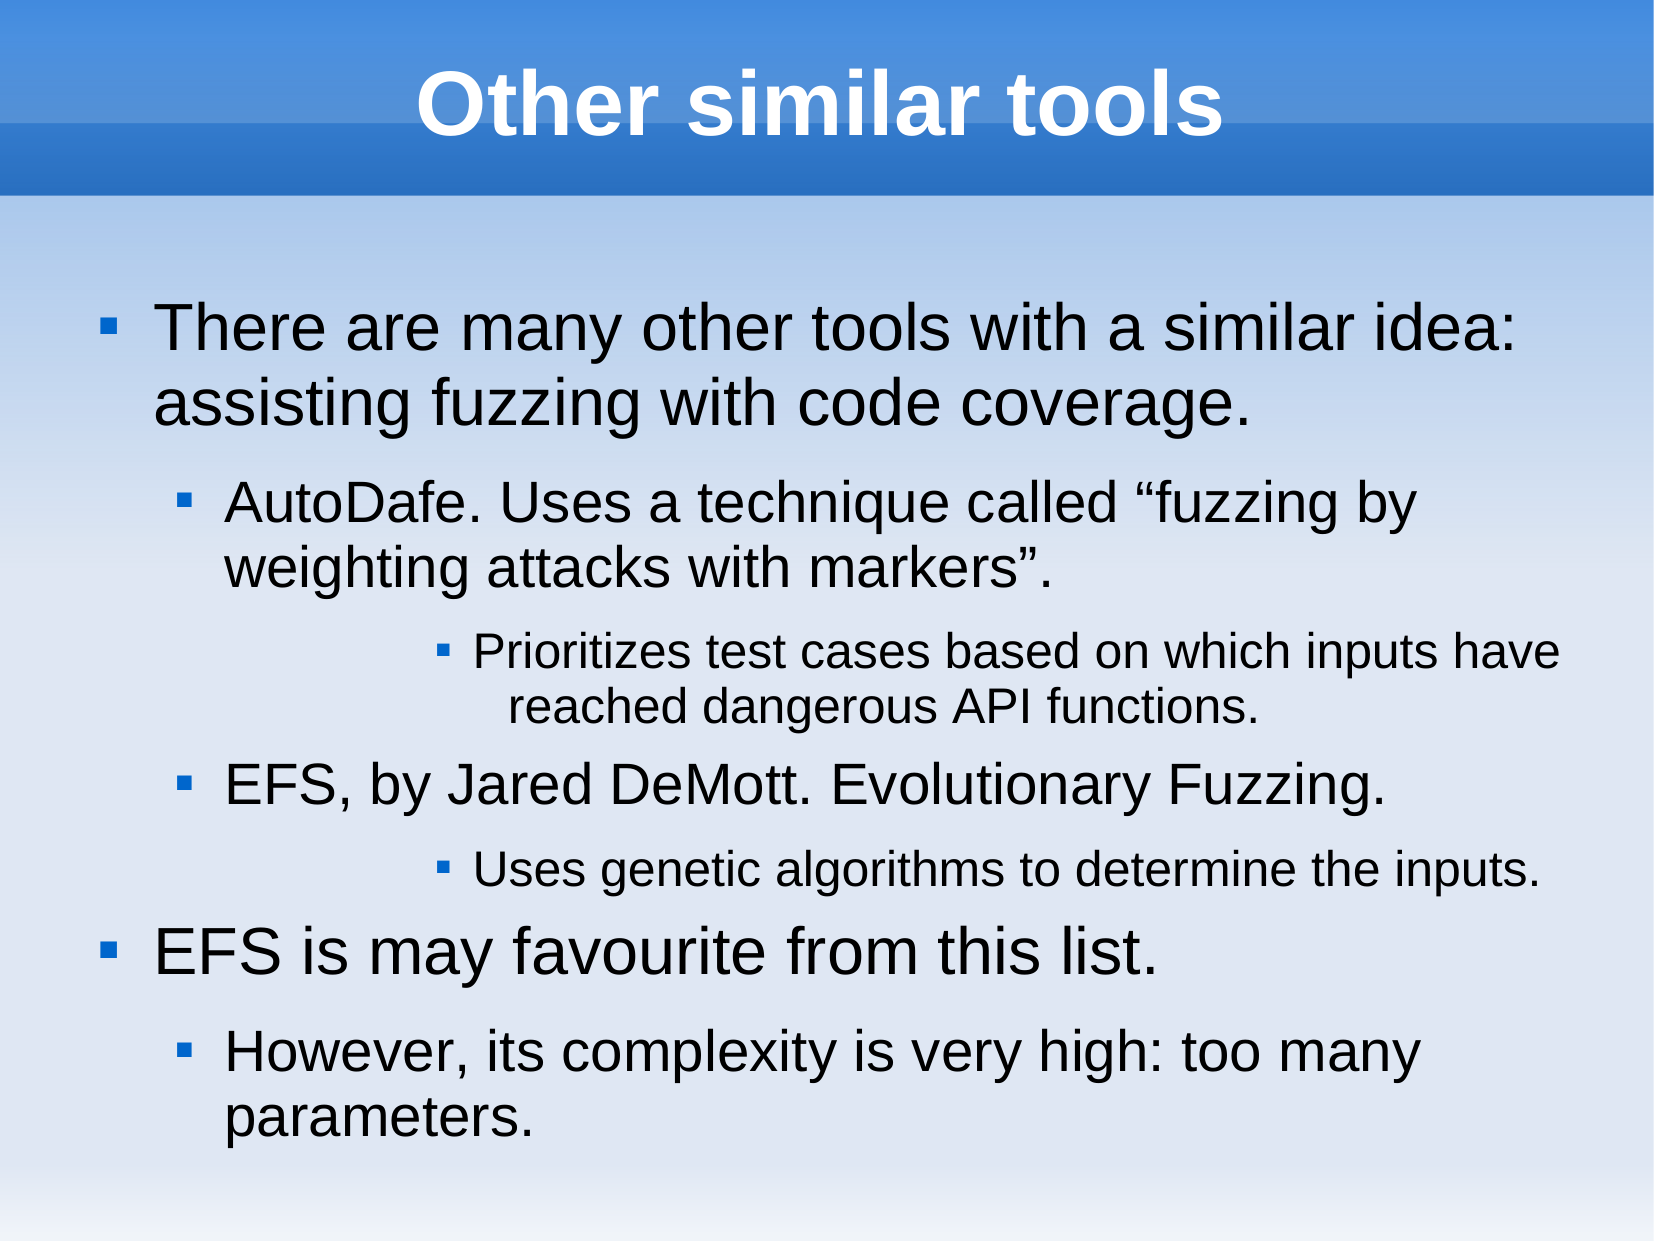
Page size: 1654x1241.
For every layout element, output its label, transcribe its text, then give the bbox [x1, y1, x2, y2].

list There are many other tools with a similar idea: assisting fuzzing with code coverage. AutoDafe. Uses a technique called “fuzzing by weighting attacks with markers”. Prioritizes test cases based on which inputs have reached dangerous API functions. EFS, by Jared DeMott. Evolutionary Fuzzing. Uses genetic algorithms to determine the inputs. EFS is may favourite from this list. However, its complexity is very high: too many parameters. [82, 290, 1571, 1149]
title Other similar tools [76, 0, 1565, 208]
picture [0, 0, 1654, 1241]
